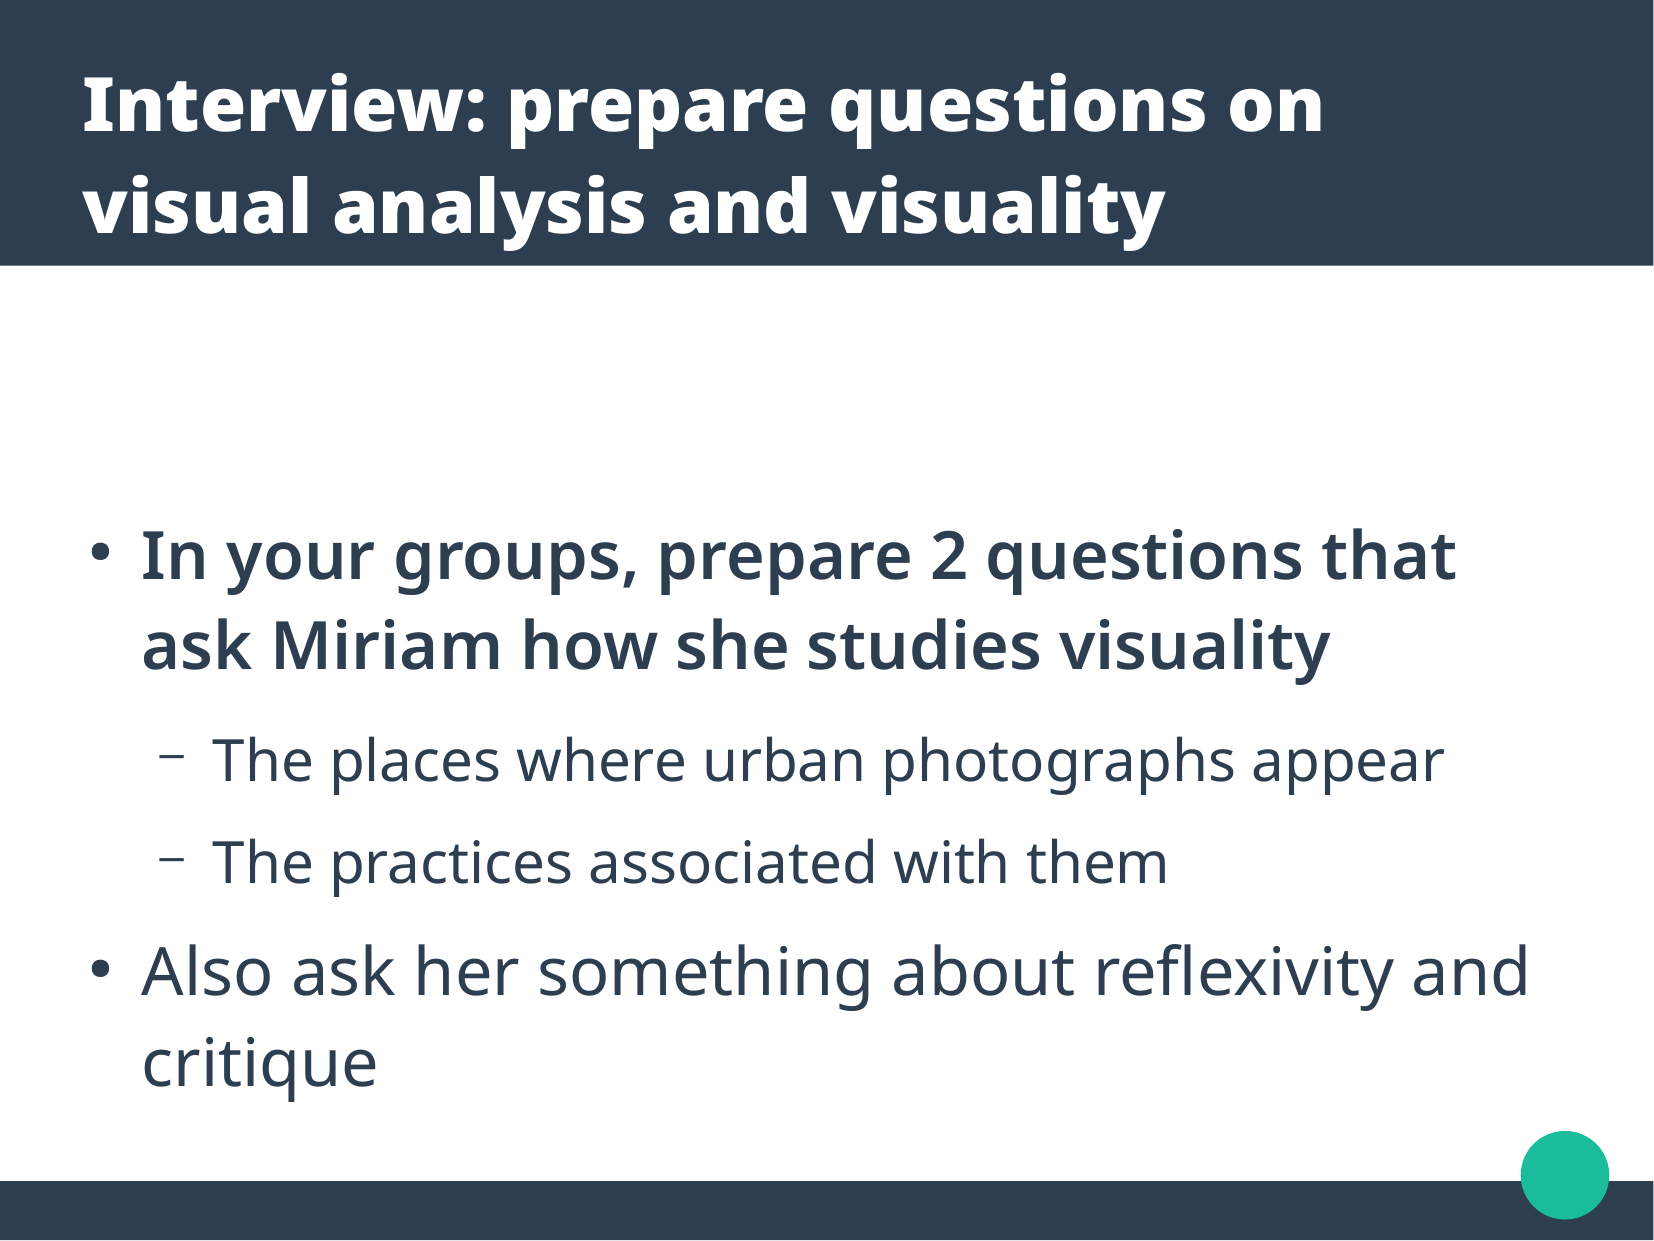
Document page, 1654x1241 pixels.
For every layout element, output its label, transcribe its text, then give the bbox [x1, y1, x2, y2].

list In your groups, prepare 2 questions that ask Miriam how she studies visuality The places where urban photographs appear The practices associated with them Also ask her something about reflexivity and critique [70, 507, 1560, 1228]
title Interview: prepare questions on visual analysis and visuality [82, 0, 1571, 308]
